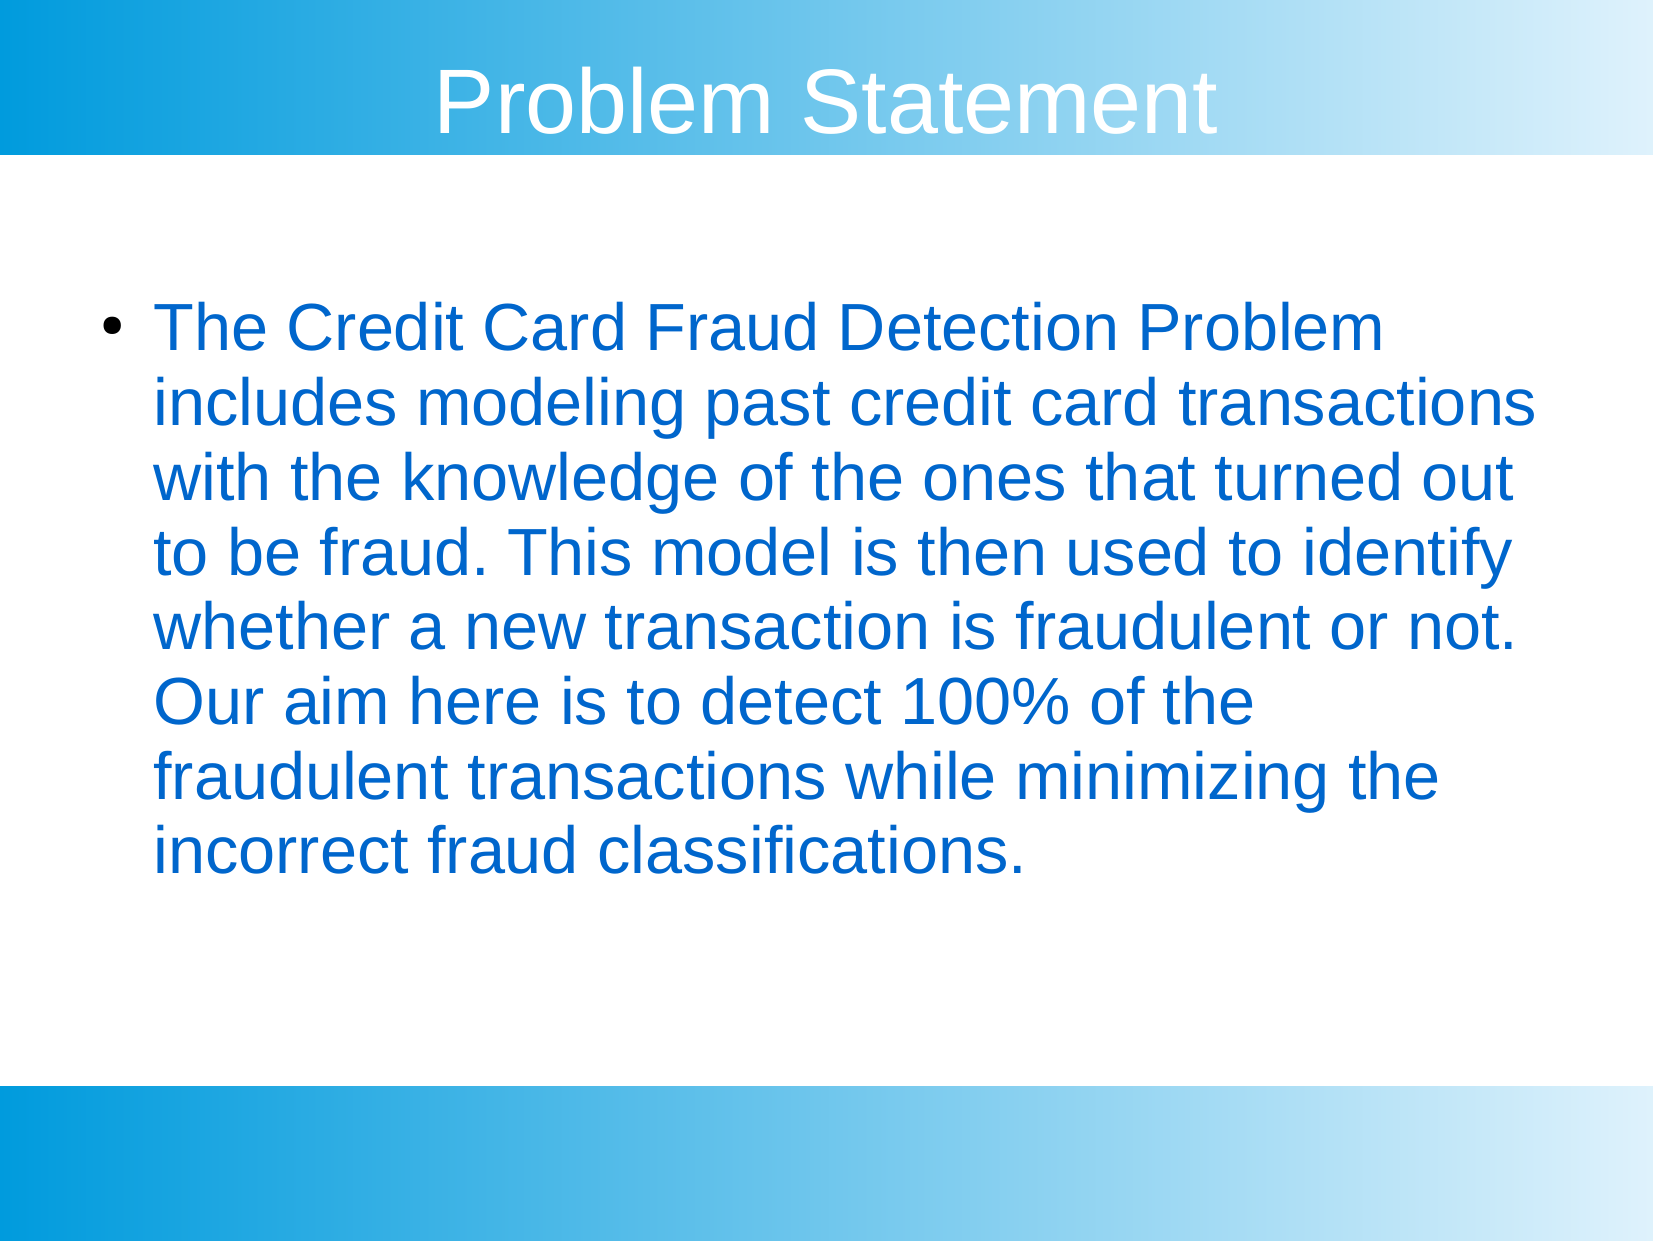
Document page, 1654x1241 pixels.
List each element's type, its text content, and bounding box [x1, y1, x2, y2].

list The Credit Card Fraud Detection Problem includes modeling past credit card transactions with the knowledge of the ones that turned out to be fraud. This model is then used to identify whether a new transaction is fraudulent or not. Our aim here is to detect 100% of the fraudulent transactions while minimizing the incorrect fraud classifications. [82, 290, 1571, 1010]
title Problem Statement [82, 49, 1571, 155]
